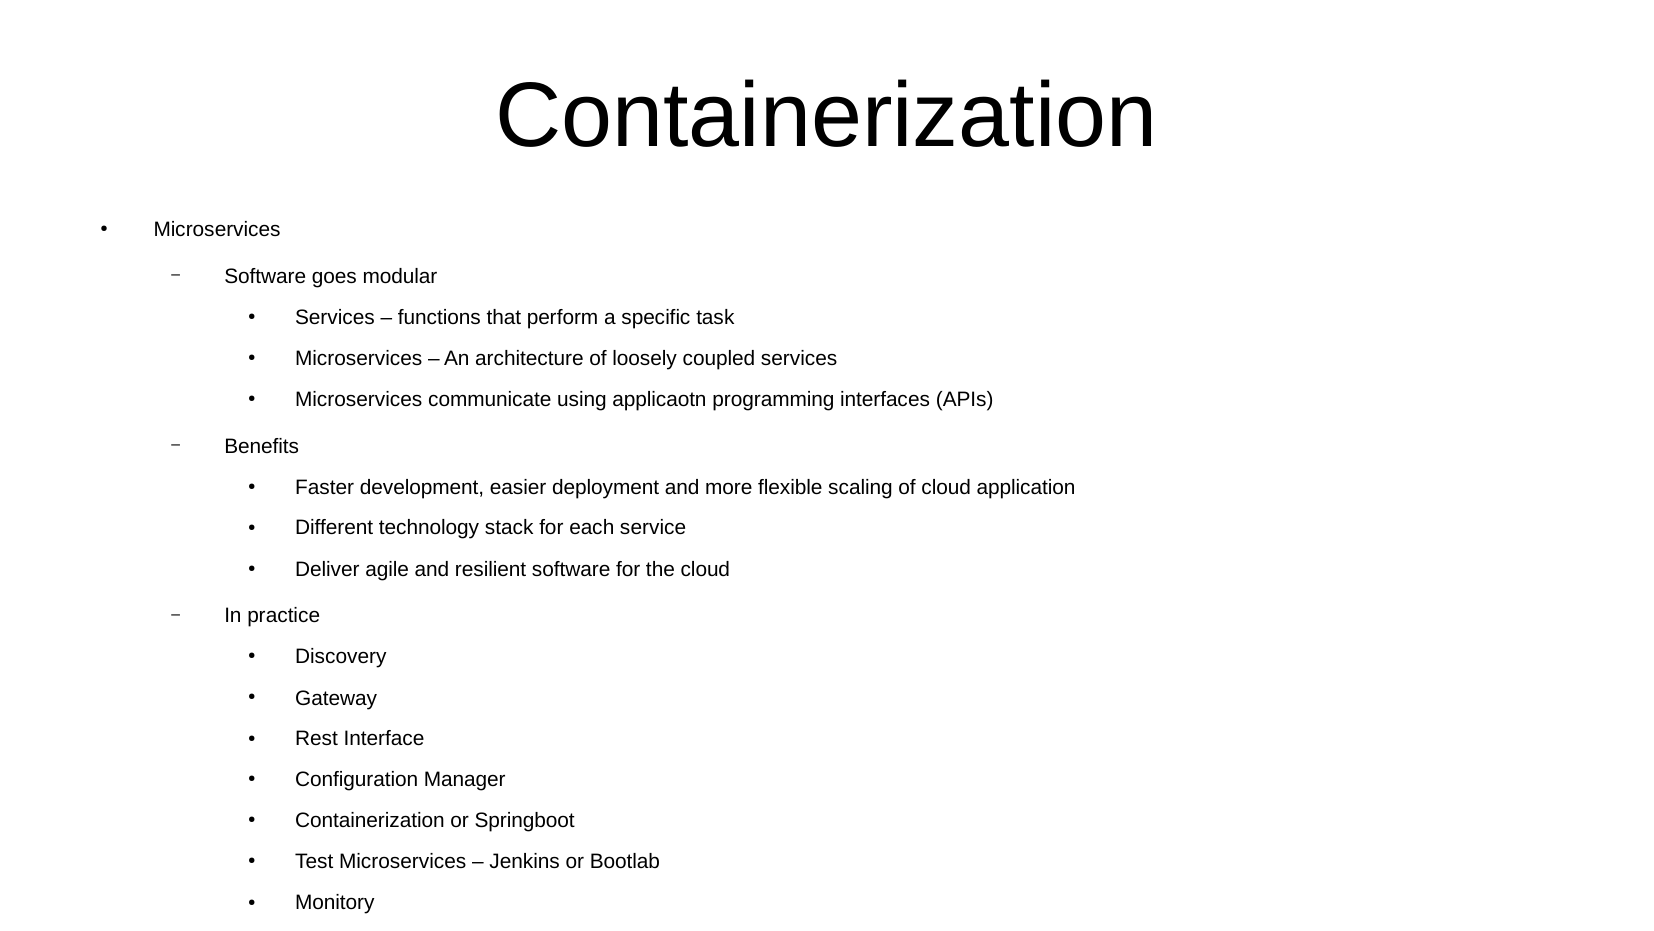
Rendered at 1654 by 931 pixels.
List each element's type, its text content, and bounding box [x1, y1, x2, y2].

title Containerization [82, 37, 1571, 193]
list Microservices Software goes modular Services – functions that perform a specific task Microservices – An architecture of loosely coupled services Microservices communicate using applicaotn programming interfaces (APIs) Benefits Faster development, easier deployment and more flexible scaling of cloud application Different technology stack for each service Deliver agile and resilient software for the cloud In practice Discovery Gateway Rest Interface Configuration Manager Containerization or Springboot Test Microservices – Jenkins or Bootlab Monitory [82, 217, 1571, 916]
